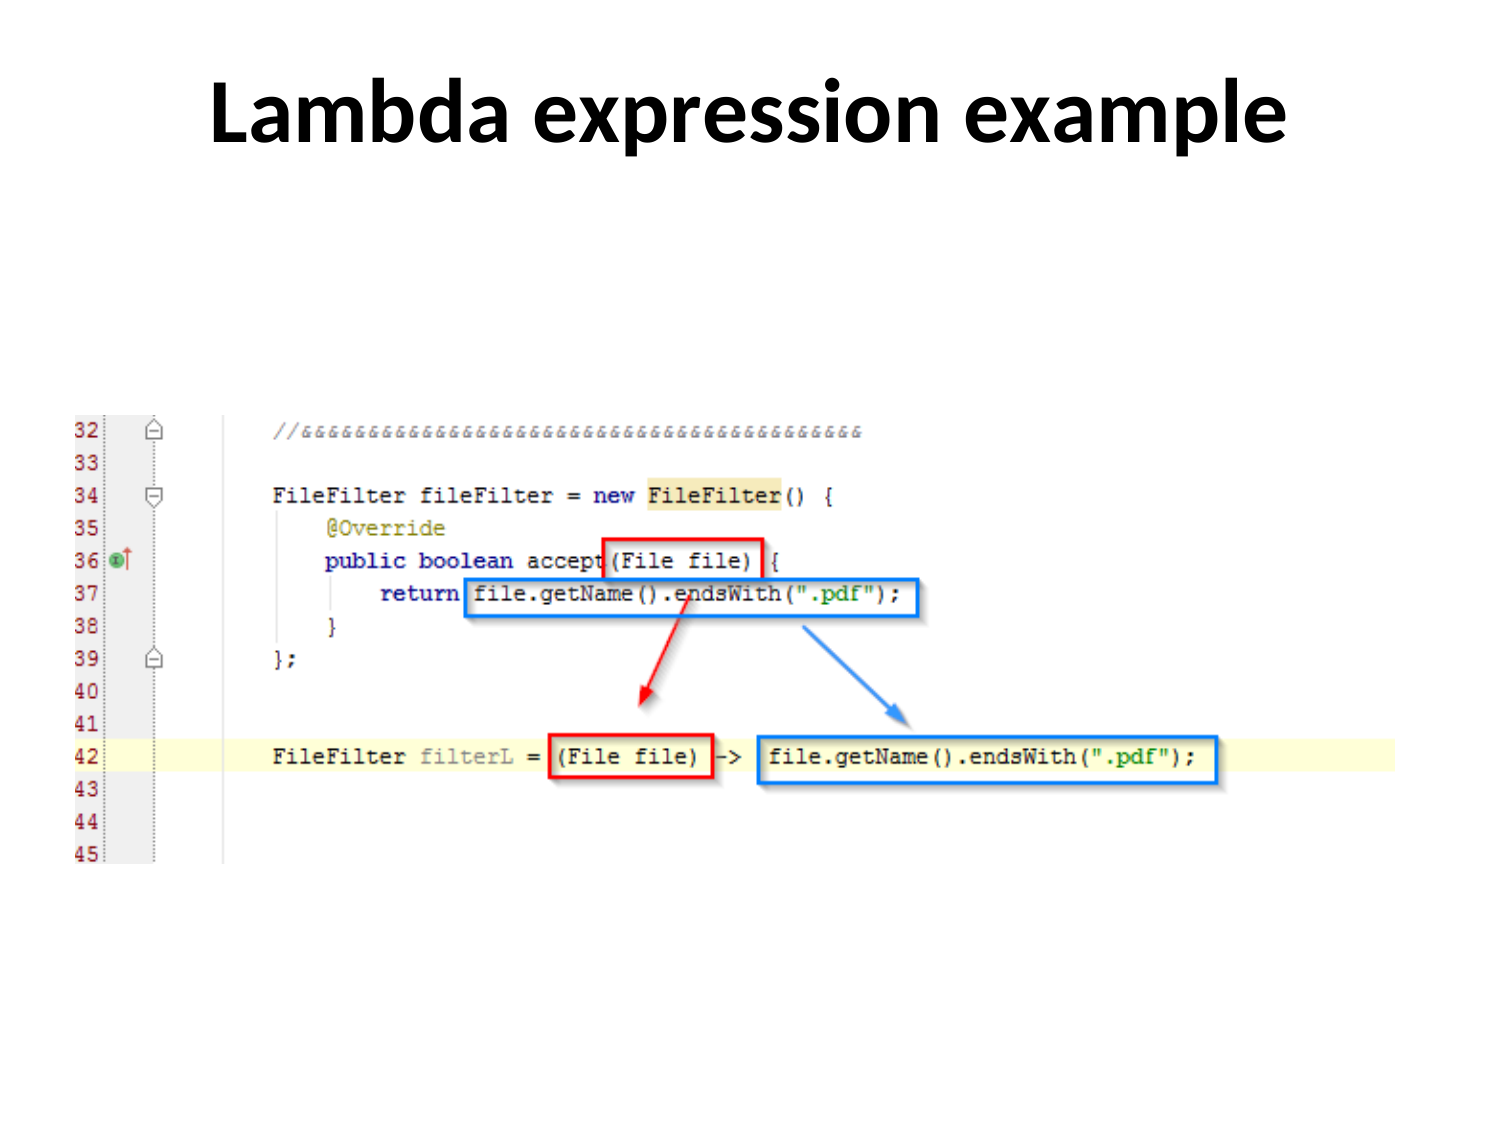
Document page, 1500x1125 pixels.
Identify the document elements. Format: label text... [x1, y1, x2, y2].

title Lambda expression example [75, 1, 1425, 220]
picture [75, 415, 1395, 864]
